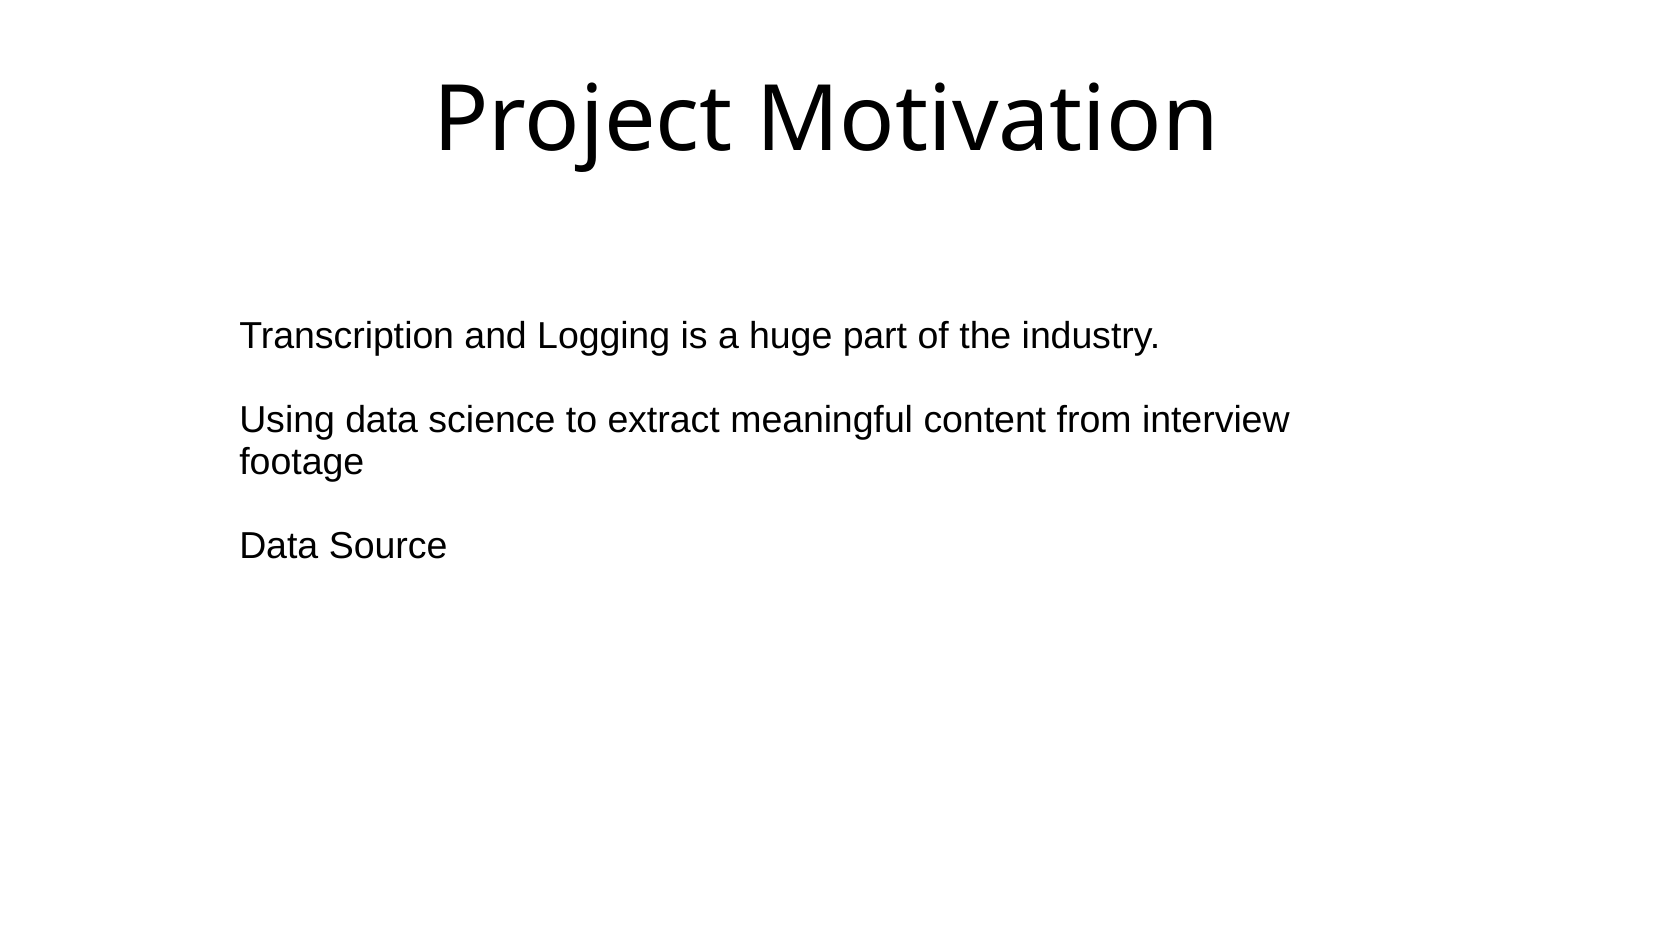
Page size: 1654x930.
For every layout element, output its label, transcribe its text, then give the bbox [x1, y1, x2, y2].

title Project Motivation [82, 37, 1571, 193]
text_box Transcription and Logging is a huge part of the industry. Using data science to extract meaningful content from interview footage Data Source [224, 307, 1440, 658]
